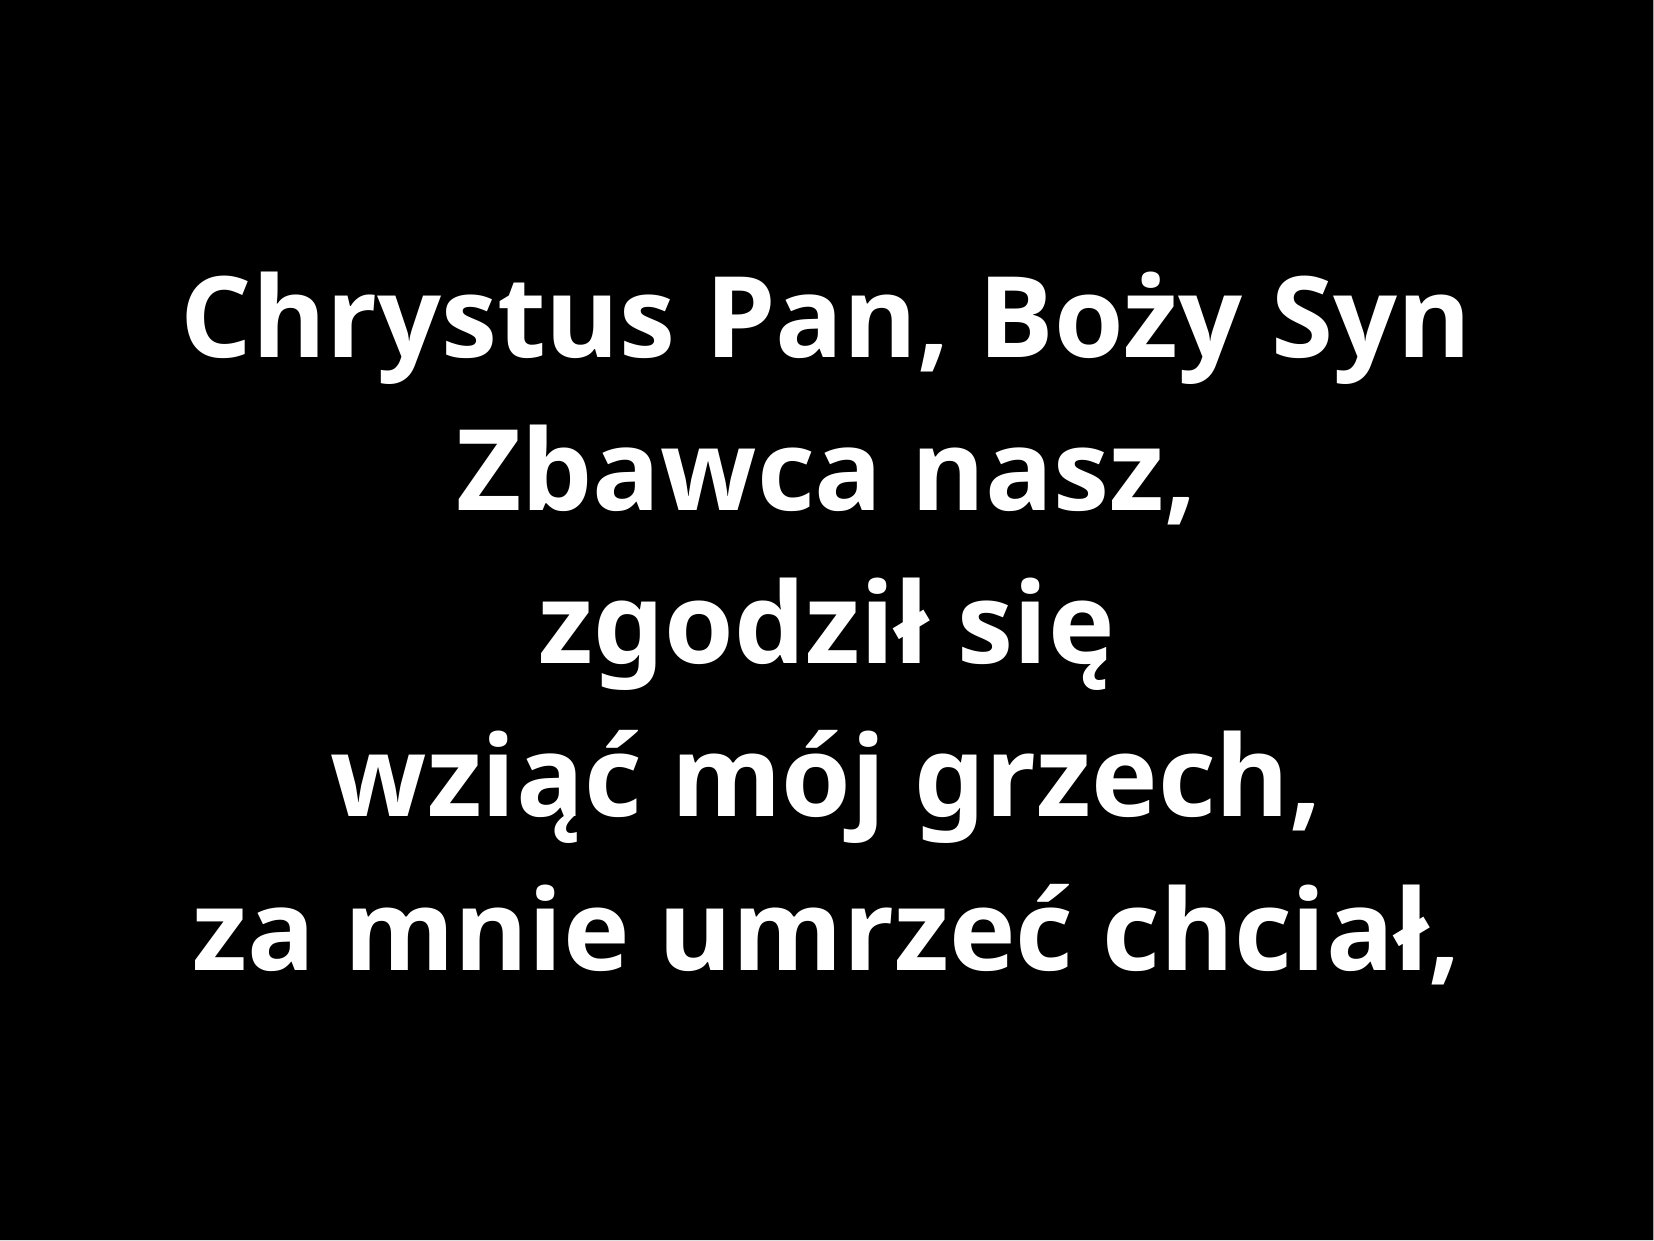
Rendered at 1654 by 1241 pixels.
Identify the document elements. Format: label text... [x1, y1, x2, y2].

title Chrystus Pan, Boży Syn Zbawca nasz, zgodził się wziąć mój grzech, za mnie umrzeć chciał, [0, 0, 1654, 1241]
